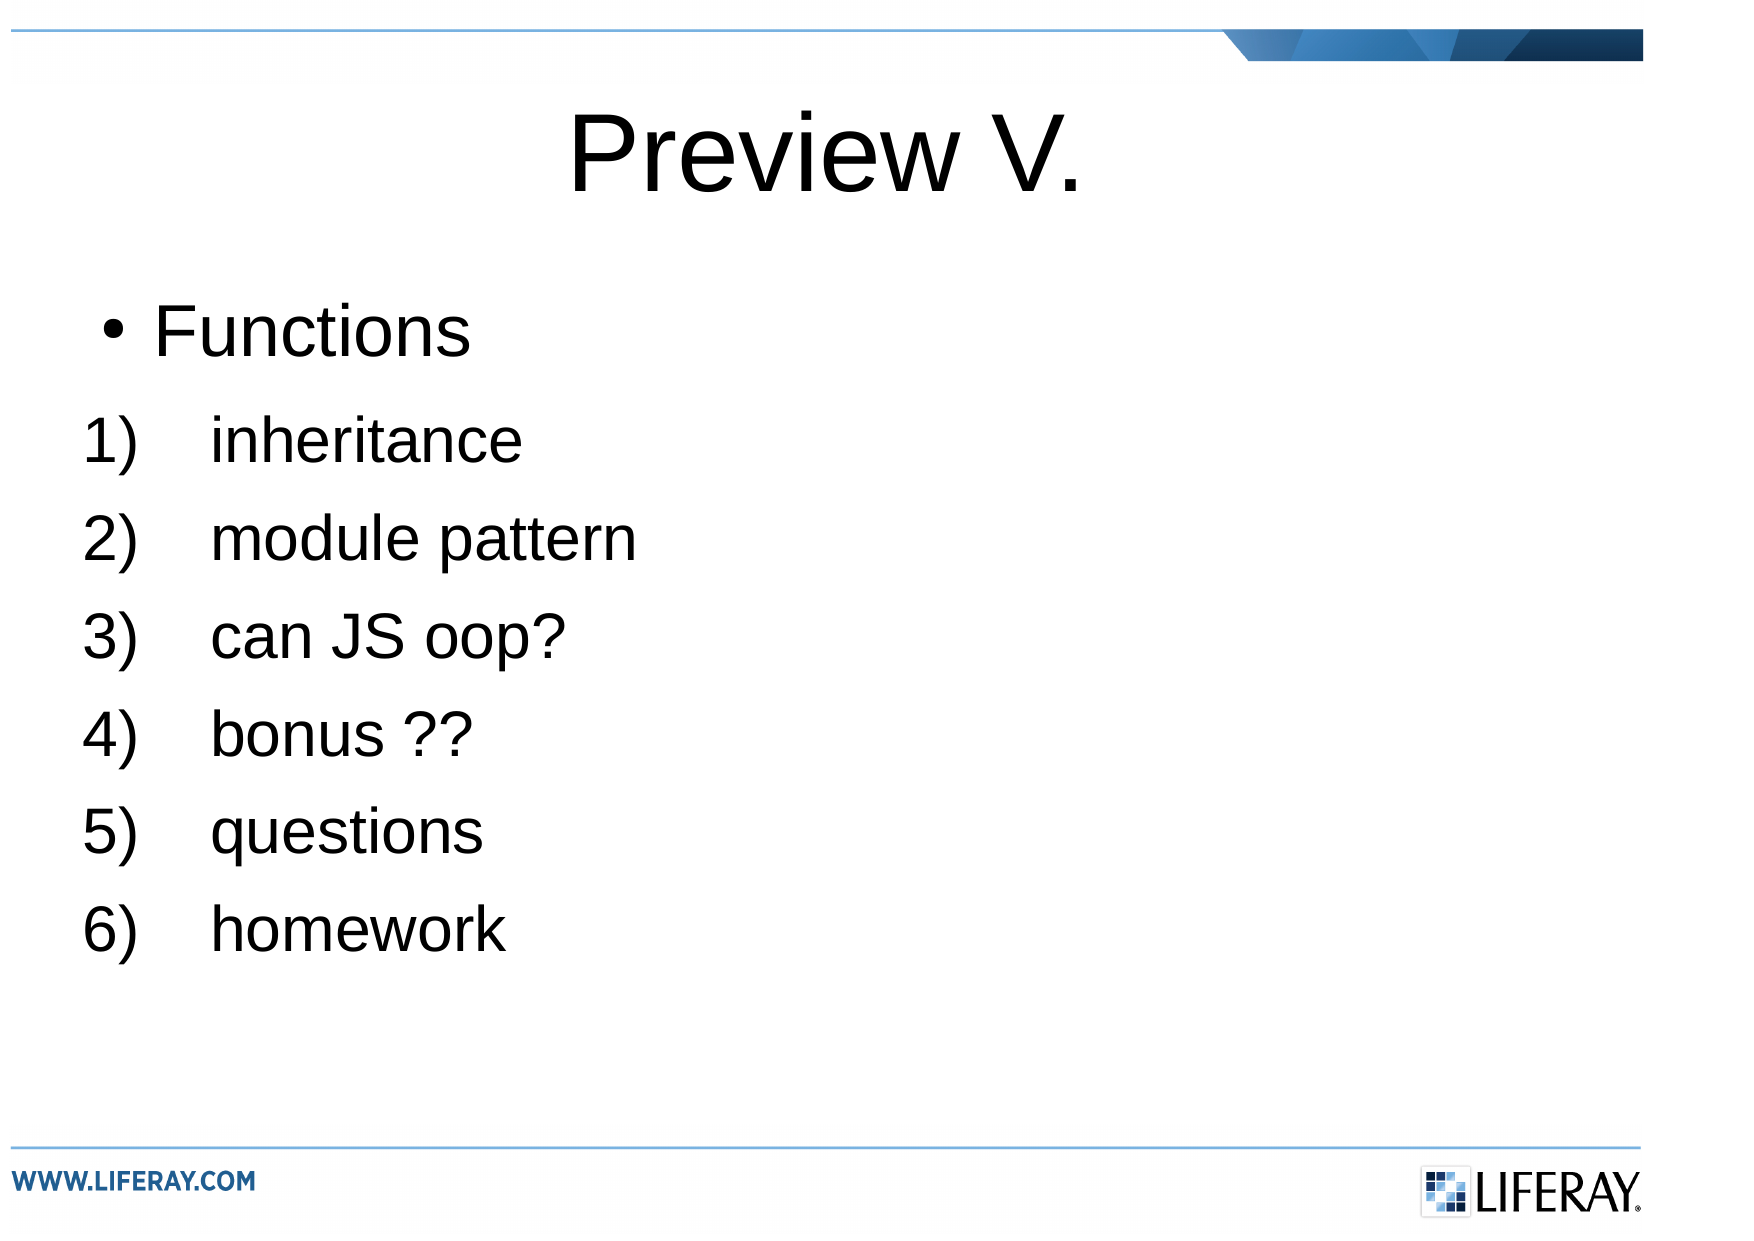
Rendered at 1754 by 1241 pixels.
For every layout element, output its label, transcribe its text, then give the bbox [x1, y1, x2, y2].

list Functions inheritance module pattern can JS oop? bonus ?? questions homework [82, 290, 1571, 1010]
title Preview V. [82, 49, 1571, 257]
picture [11, 0, 1644, 84]
picture [9, 1124, 1642, 1234]
